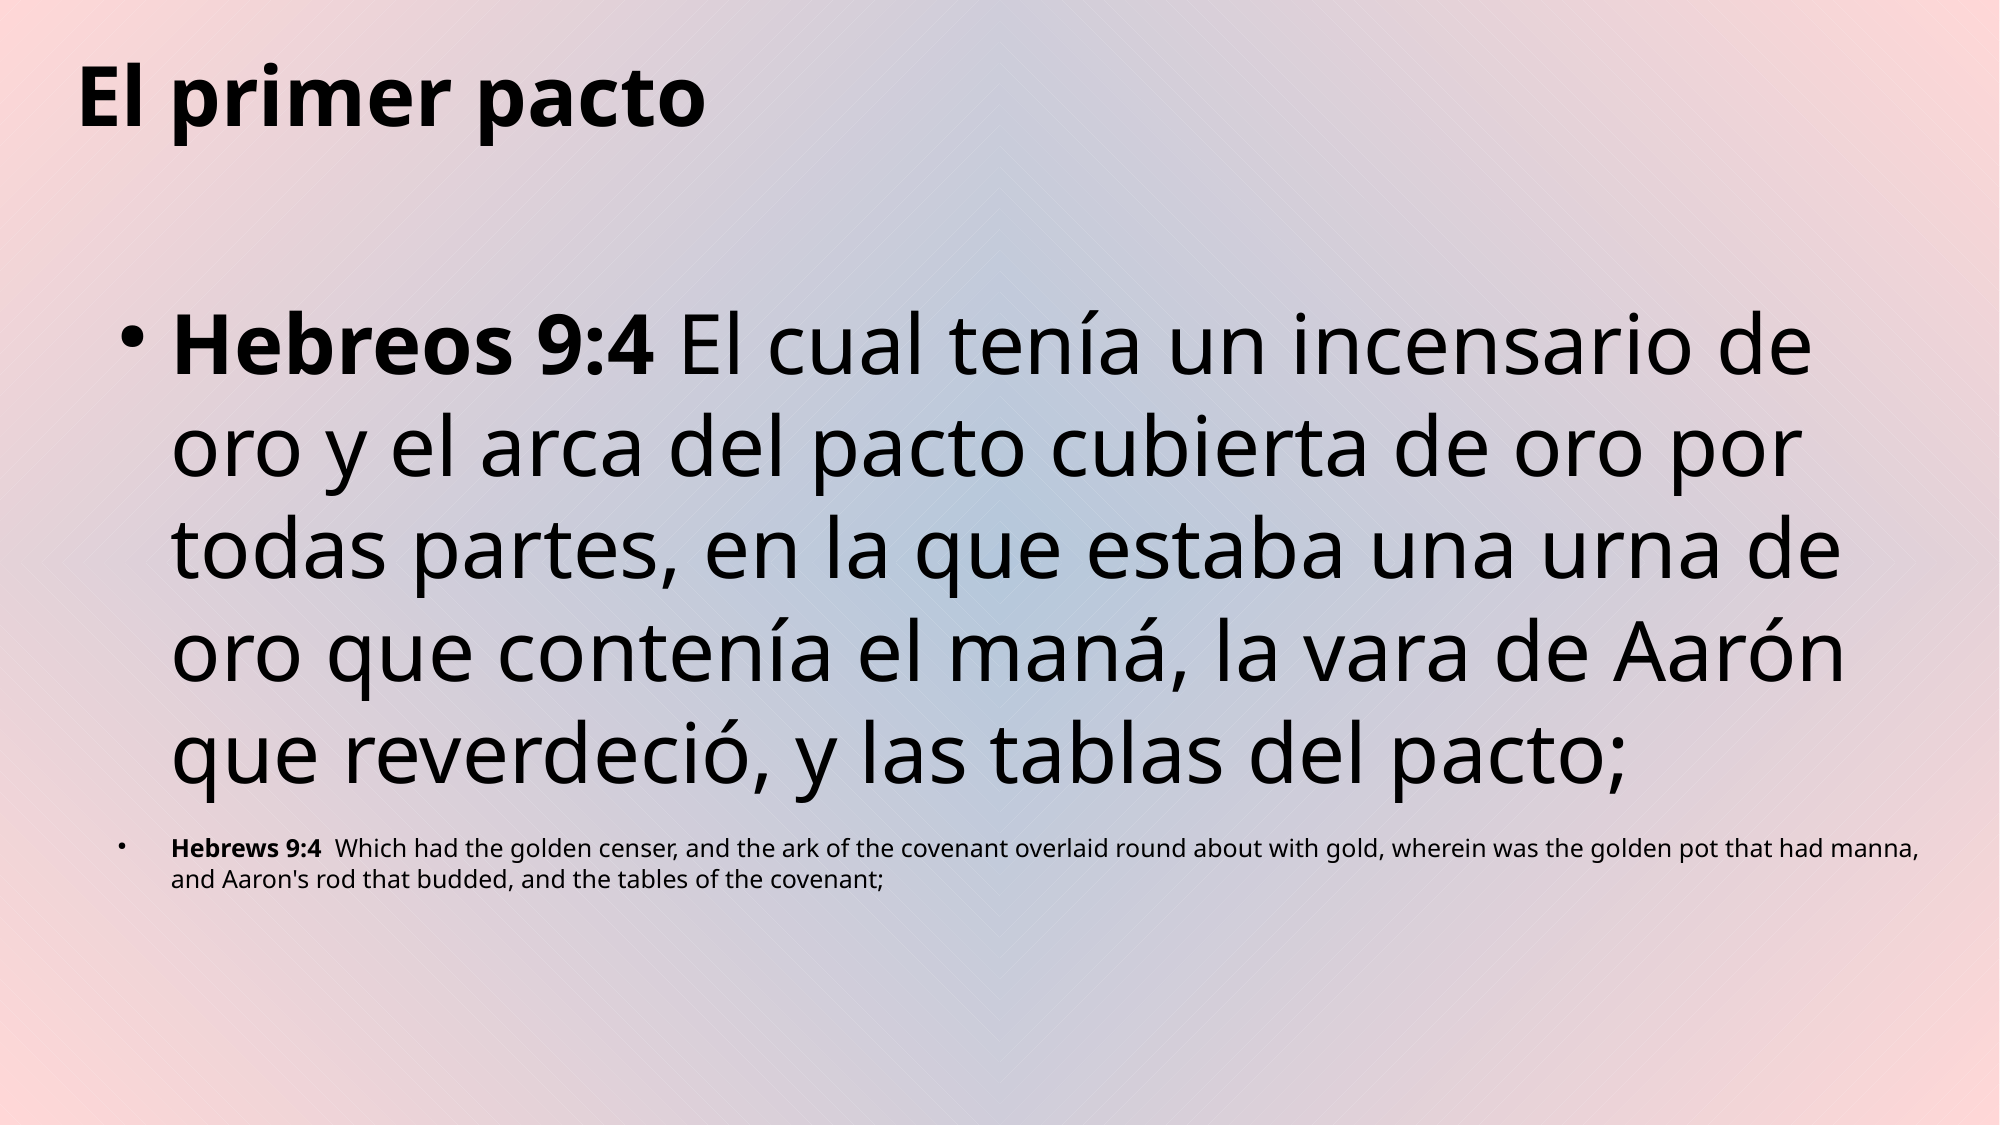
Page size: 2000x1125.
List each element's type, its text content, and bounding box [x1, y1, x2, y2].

list Hebreos 9:4 El cual tenía un incensario de oro y el arca del pacto cubierta de oro por todas partes, en la que estaba una urna de oro que contenía el maná, la vara de Aarón que reverdeció, y las tablas del pacto; Hebrews 9:4 Which had the golden censer, and the ark of the covenant overlaid round about with gold, wherein was the golden pot that had manna, and Aaron's rod that budded, and the tables of the covenant; [99, 149, 1950, 1013]
title El primer pacto [74, 35, 1950, 153]
